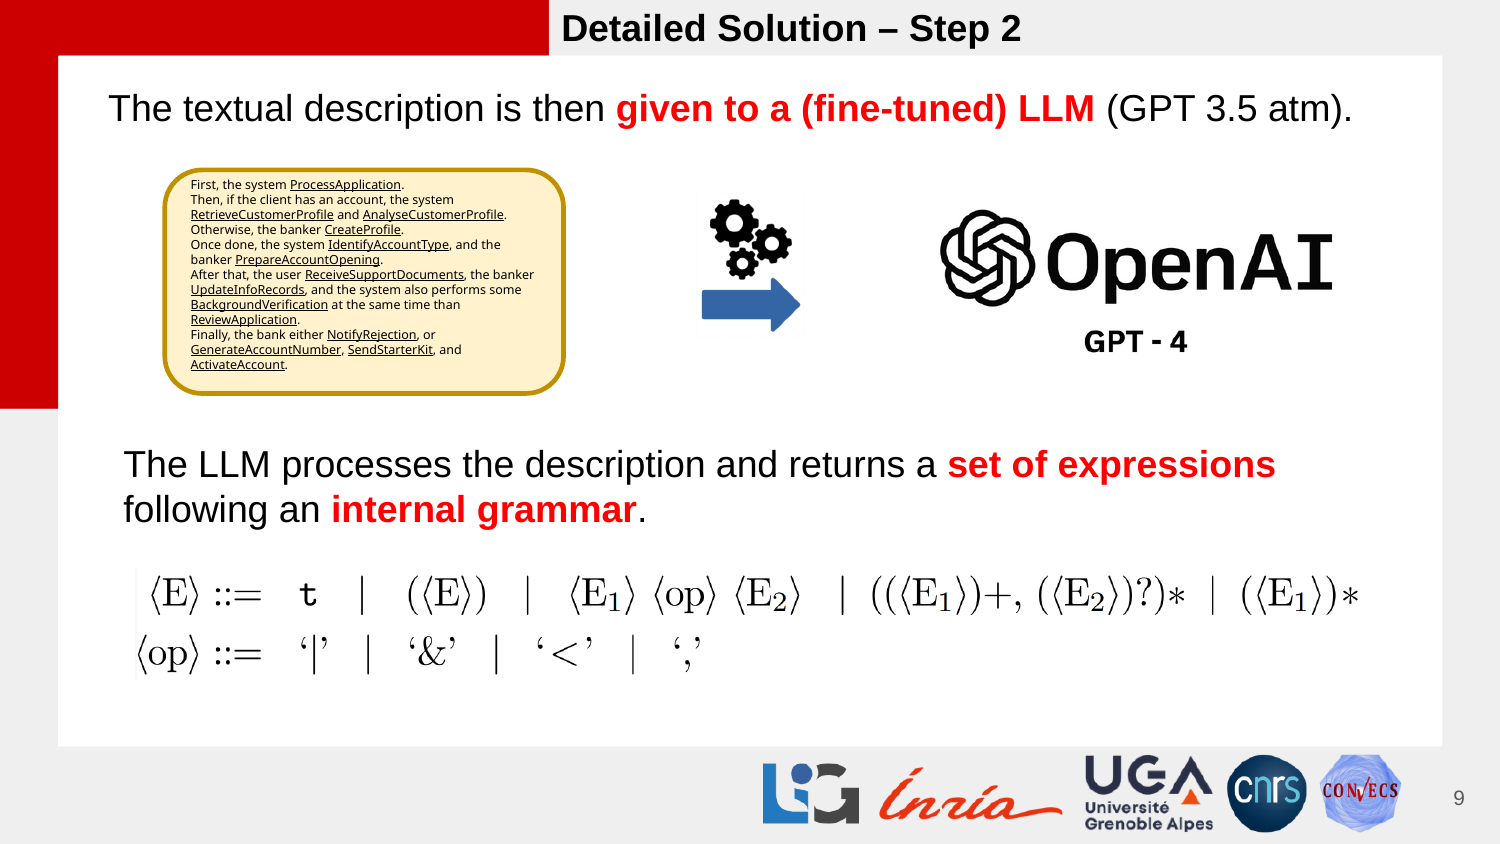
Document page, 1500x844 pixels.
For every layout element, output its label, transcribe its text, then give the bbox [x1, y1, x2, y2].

slide_number <number> [1389, 764, 1480, 830]
text_box Detailed Solution – Step 2 [546, 0, 1441, 55]
picture [0, 0, 1500, 844]
text_box The LLM processes the description and returns a set of expressions following an internal grammar. [108, 436, 1392, 546]
text_box The textual description is then given to a (fine-tuned) LLM (GPT 3.5 atm). [93, 80, 1377, 136]
text_box First, the system ProcessApplication. Then, if the client has an account, the system RetrieveCustomerProfile and AnalyseCustomerProfile. Otherwise, the banker CreateProfile. Once done, the system IdentifyAccountType, and the banker PrepareAccountOpening. After that, the user ReceiveSupportDocuments, the banker UpdateInfoRecords, and the system also performs some BackgroundVerification at the same time than ReviewApplication. Finally, the bank either NotifyRejection, or GenerateAccountNumber, SendStarterKit, and ActivateAccount. [164, 169, 564, 394]
